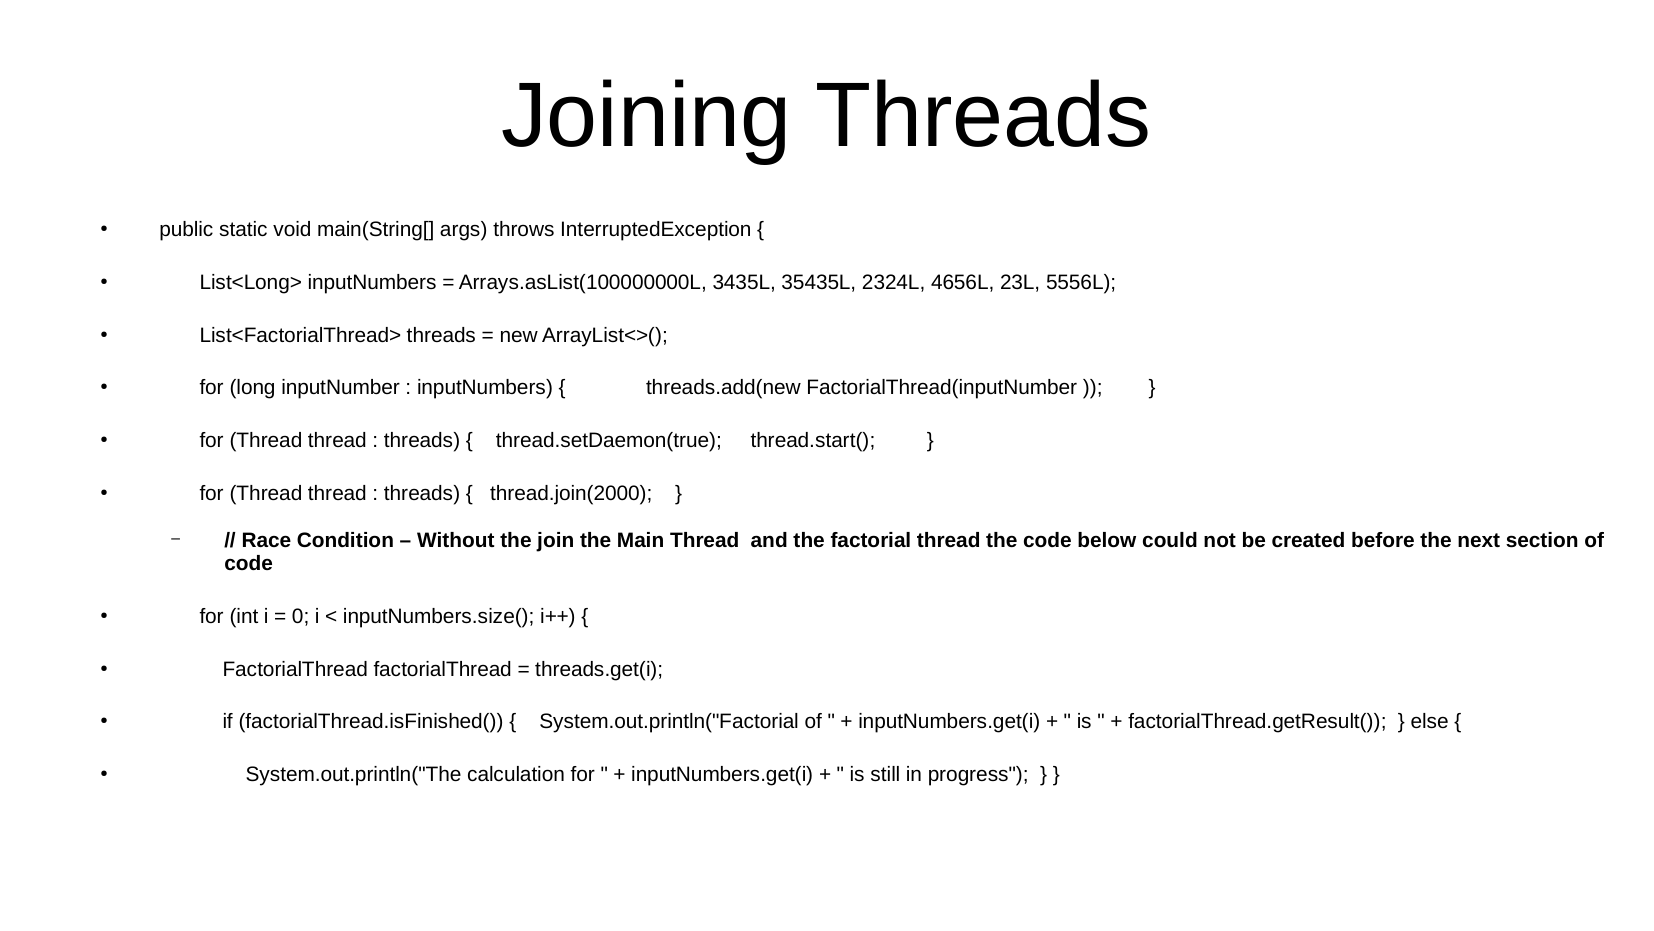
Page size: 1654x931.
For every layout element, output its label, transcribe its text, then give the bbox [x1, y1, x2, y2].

list public static void main(String[] args) throws InterruptedException { List<Long> inputNumbers = Arrays.asList(100000000L, 3435L, 35435L, 2324L, 4656L, 23L, 5556L); List<FactorialThread> threads = new ArrayList<>(); for (long inputNumber : inputNumbers) { threads.add(new FactorialThread(inputNumber )); } for (Thread thread : threads) { thread.setDaemon(true); thread.start(); } for (Thread thread : threads) { thread.join(2000); } // Race Condition – Without the join the Main Thread and the factorial thread the code below could not be created before the next section of code for (int i = 0; i < inputNumbers.size(); i++) { FactorialThread factorialThread = threads.get(i); if (factorialThread.isFinished()) { System.out.println("Factorial of " + inputNumbers.get(i) + " is " + factorialThread.getResult()); } else { System.out.println("The calculation for " + inputNumbers.get(i) + " is still in progress"); } } [82, 217, 1636, 916]
title Joining Threads [82, 37, 1571, 193]
